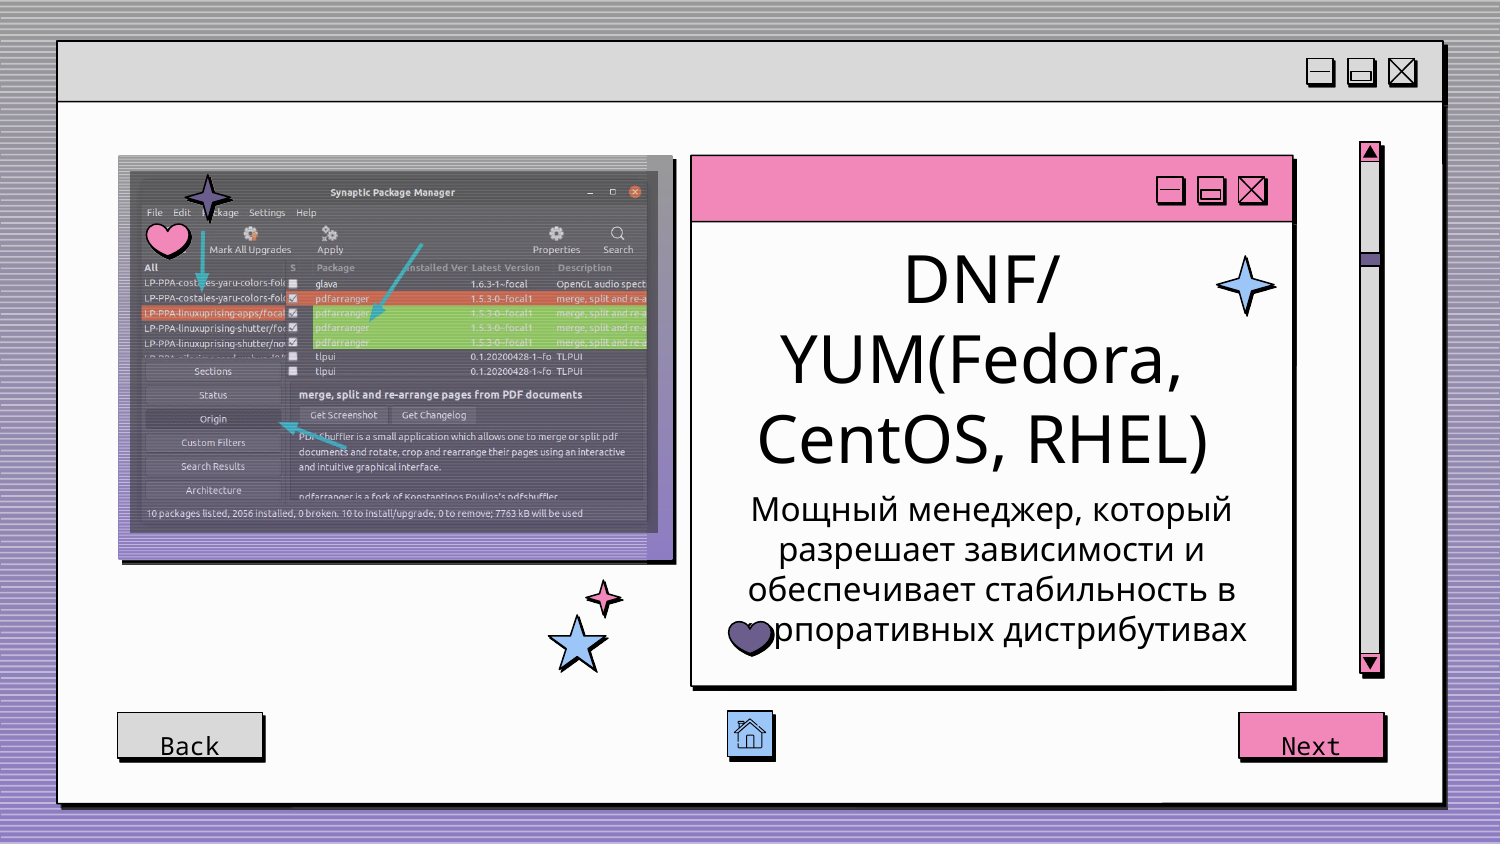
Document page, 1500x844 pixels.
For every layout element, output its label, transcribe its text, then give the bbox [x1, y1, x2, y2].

subtitle Мощный менеджер, который разрешает зависимости и обеспечивает стабильность в корпоративных дистрибутивах [710, 473, 1275, 614]
title DNF/YUM(Fedora, CentOS, RHEL) [700, 221, 1265, 414]
text_box [119, 156, 672, 561]
text_box [1239, 712, 1384, 758]
text_box [548, 615, 606, 670]
subtitle Back [129, 714, 251, 753]
picture [130, 171, 658, 533]
subtitle Next [1250, 714, 1373, 753]
text_box [727, 711, 773, 757]
text_box [585, 580, 621, 616]
text_box [1360, 142, 1380, 673]
text_box [117, 712, 263, 758]
text_box [691, 155, 1293, 687]
